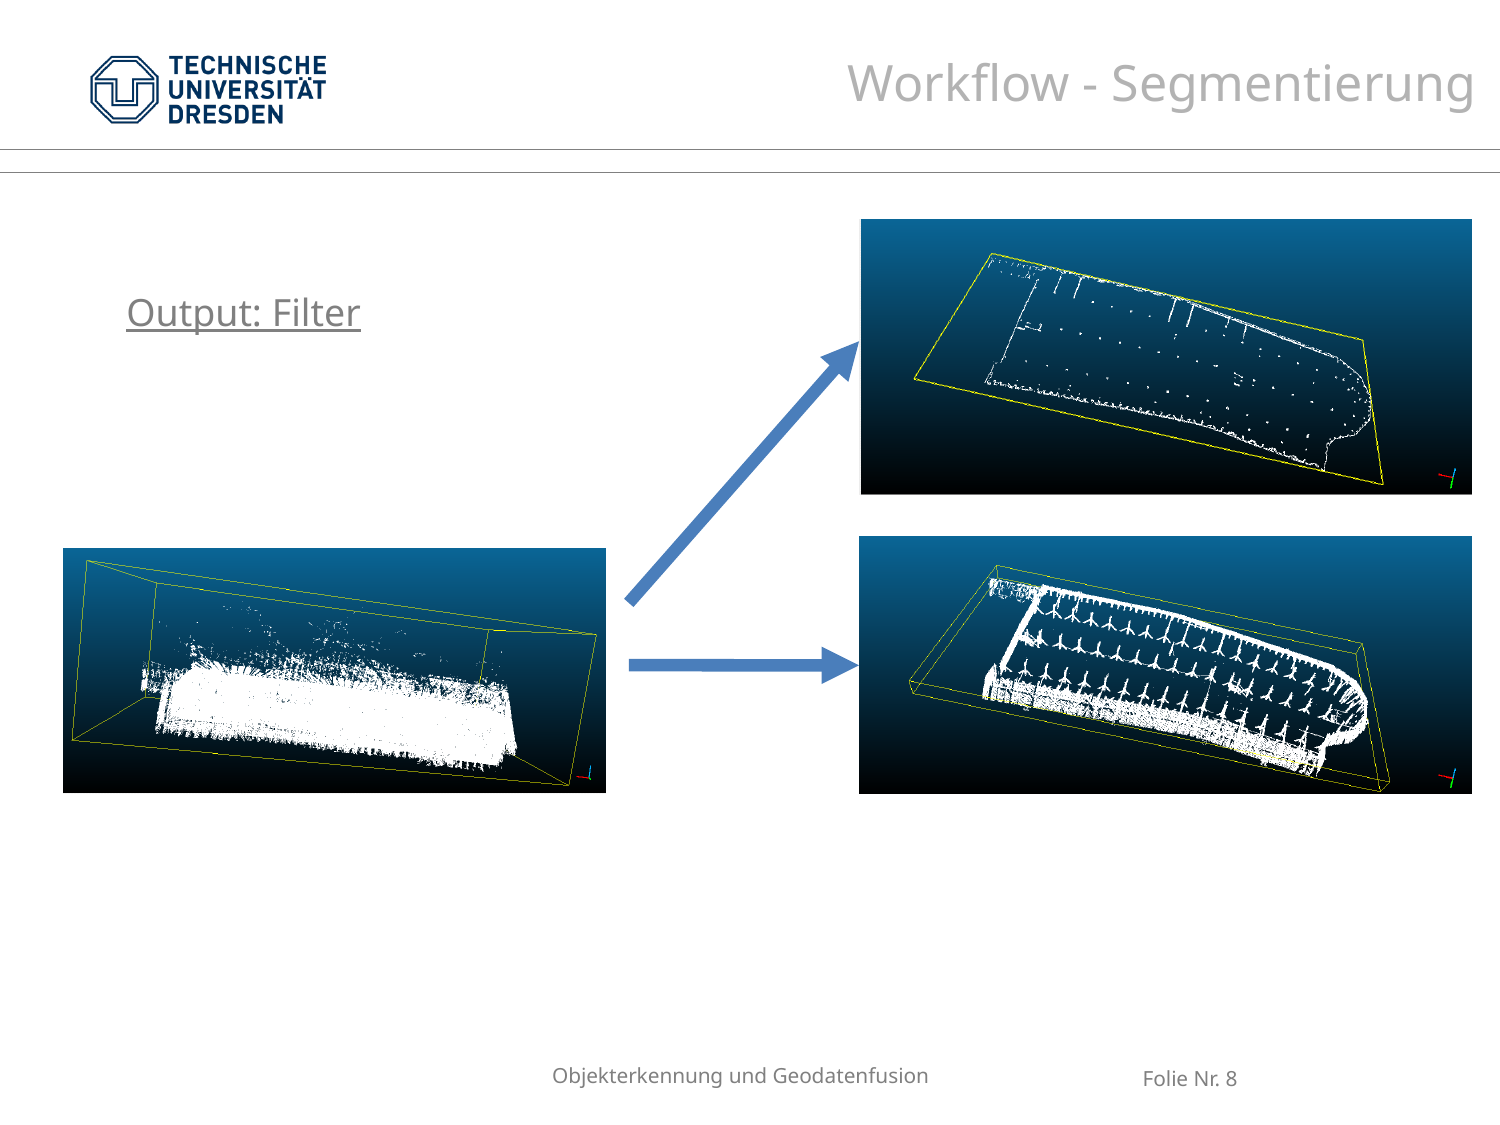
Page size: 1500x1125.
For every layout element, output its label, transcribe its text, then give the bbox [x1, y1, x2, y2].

picture [1053, 636, 1064, 647]
picture [63, 660, 606, 794]
picture [1126, 657, 1138, 664]
text_box Output: Filter [111, 281, 389, 341]
picture [1250, 660, 1258, 666]
picture [1074, 639, 1083, 651]
picture [1089, 612, 1095, 623]
picture [289, 658, 303, 664]
picture [90, 54, 326, 124]
picture [1167, 667, 1177, 671]
picture [989, 579, 997, 595]
picture [1035, 631, 1044, 643]
picture [859, 342, 1472, 495]
picture [859, 585, 1472, 794]
picture [1093, 278, 1106, 282]
picture [1149, 660, 1157, 667]
picture [859, 219, 1472, 342]
picture [1186, 299, 1210, 308]
text_box Workflow - Segmentierung [694, 44, 1492, 119]
picture [1189, 669, 1214, 680]
picture [1091, 650, 1100, 656]
